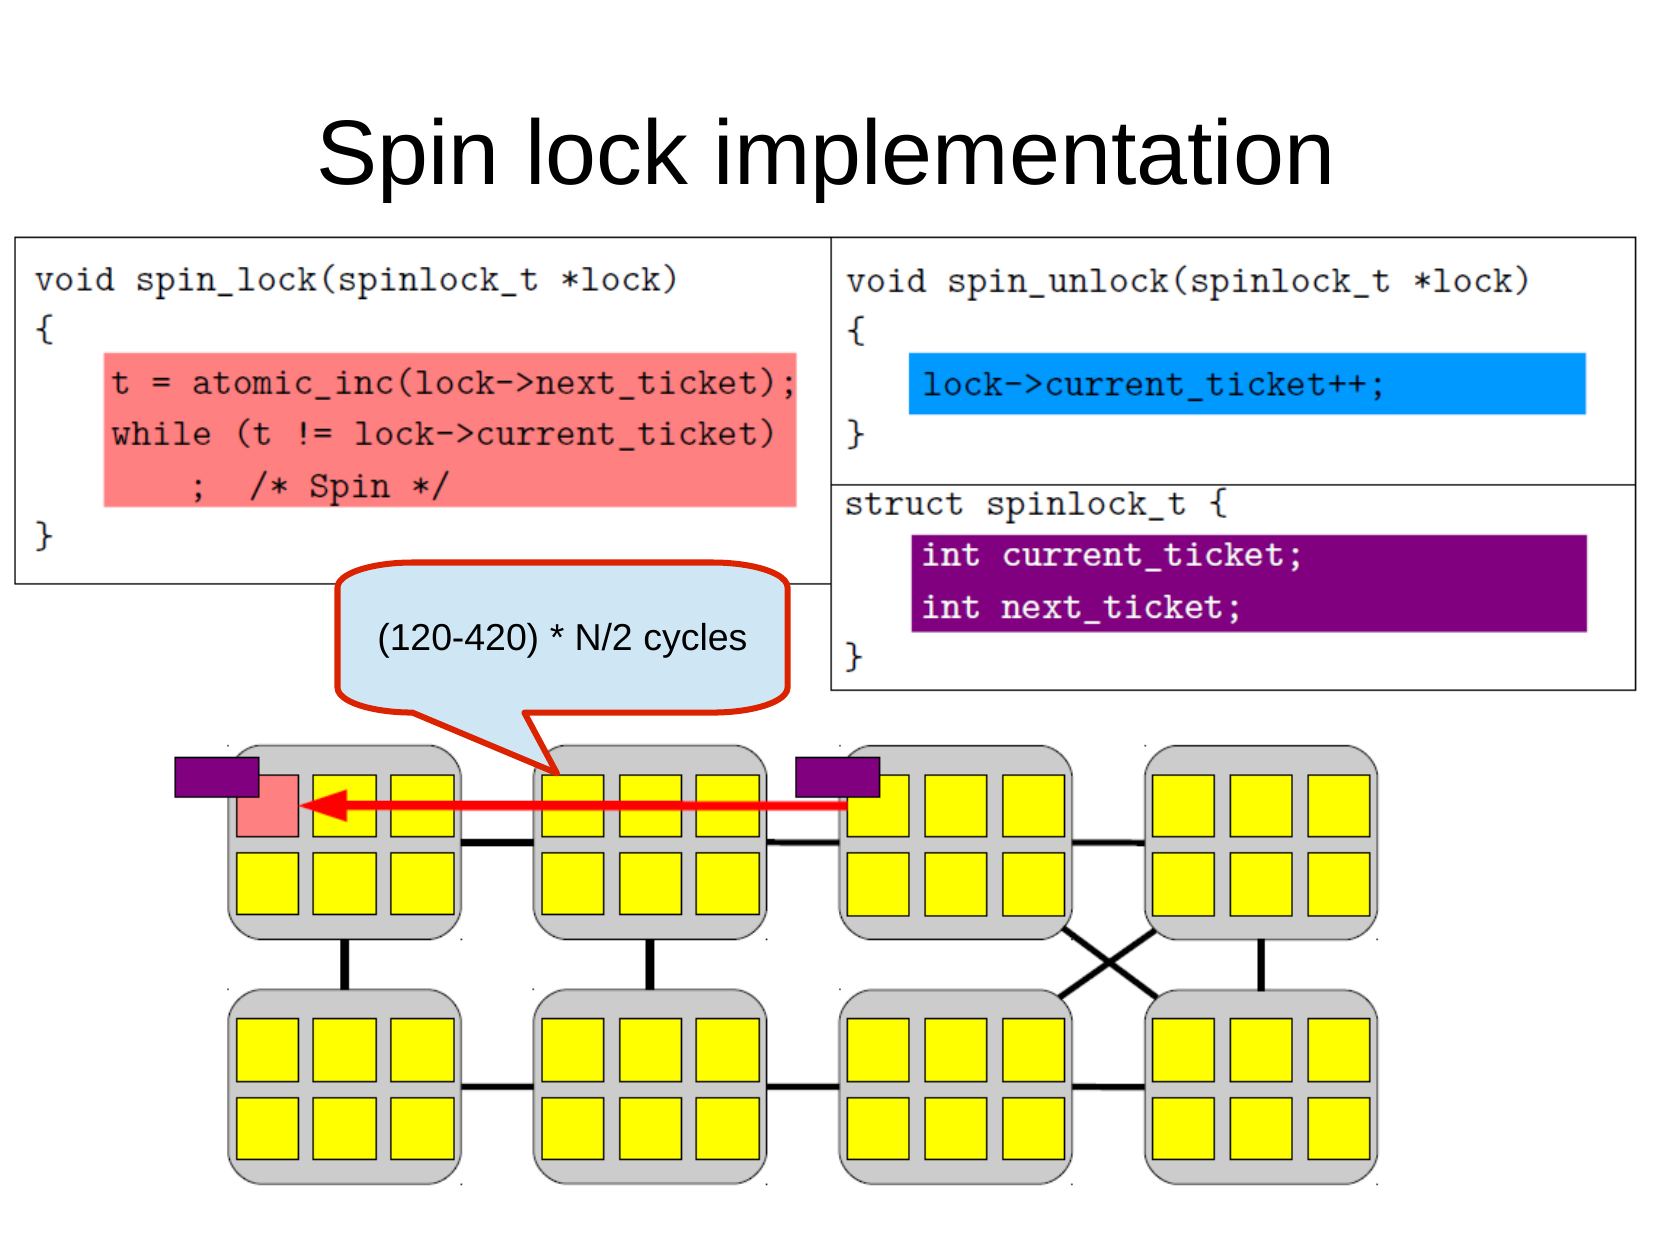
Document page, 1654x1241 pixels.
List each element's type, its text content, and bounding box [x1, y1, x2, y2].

text_box (120-420) * N/2 cycles [337, 562, 788, 774]
picture [0, 215, 1654, 713]
title Spin lock implementation [82, 49, 1571, 215]
picture [0, 735, 1654, 1200]
